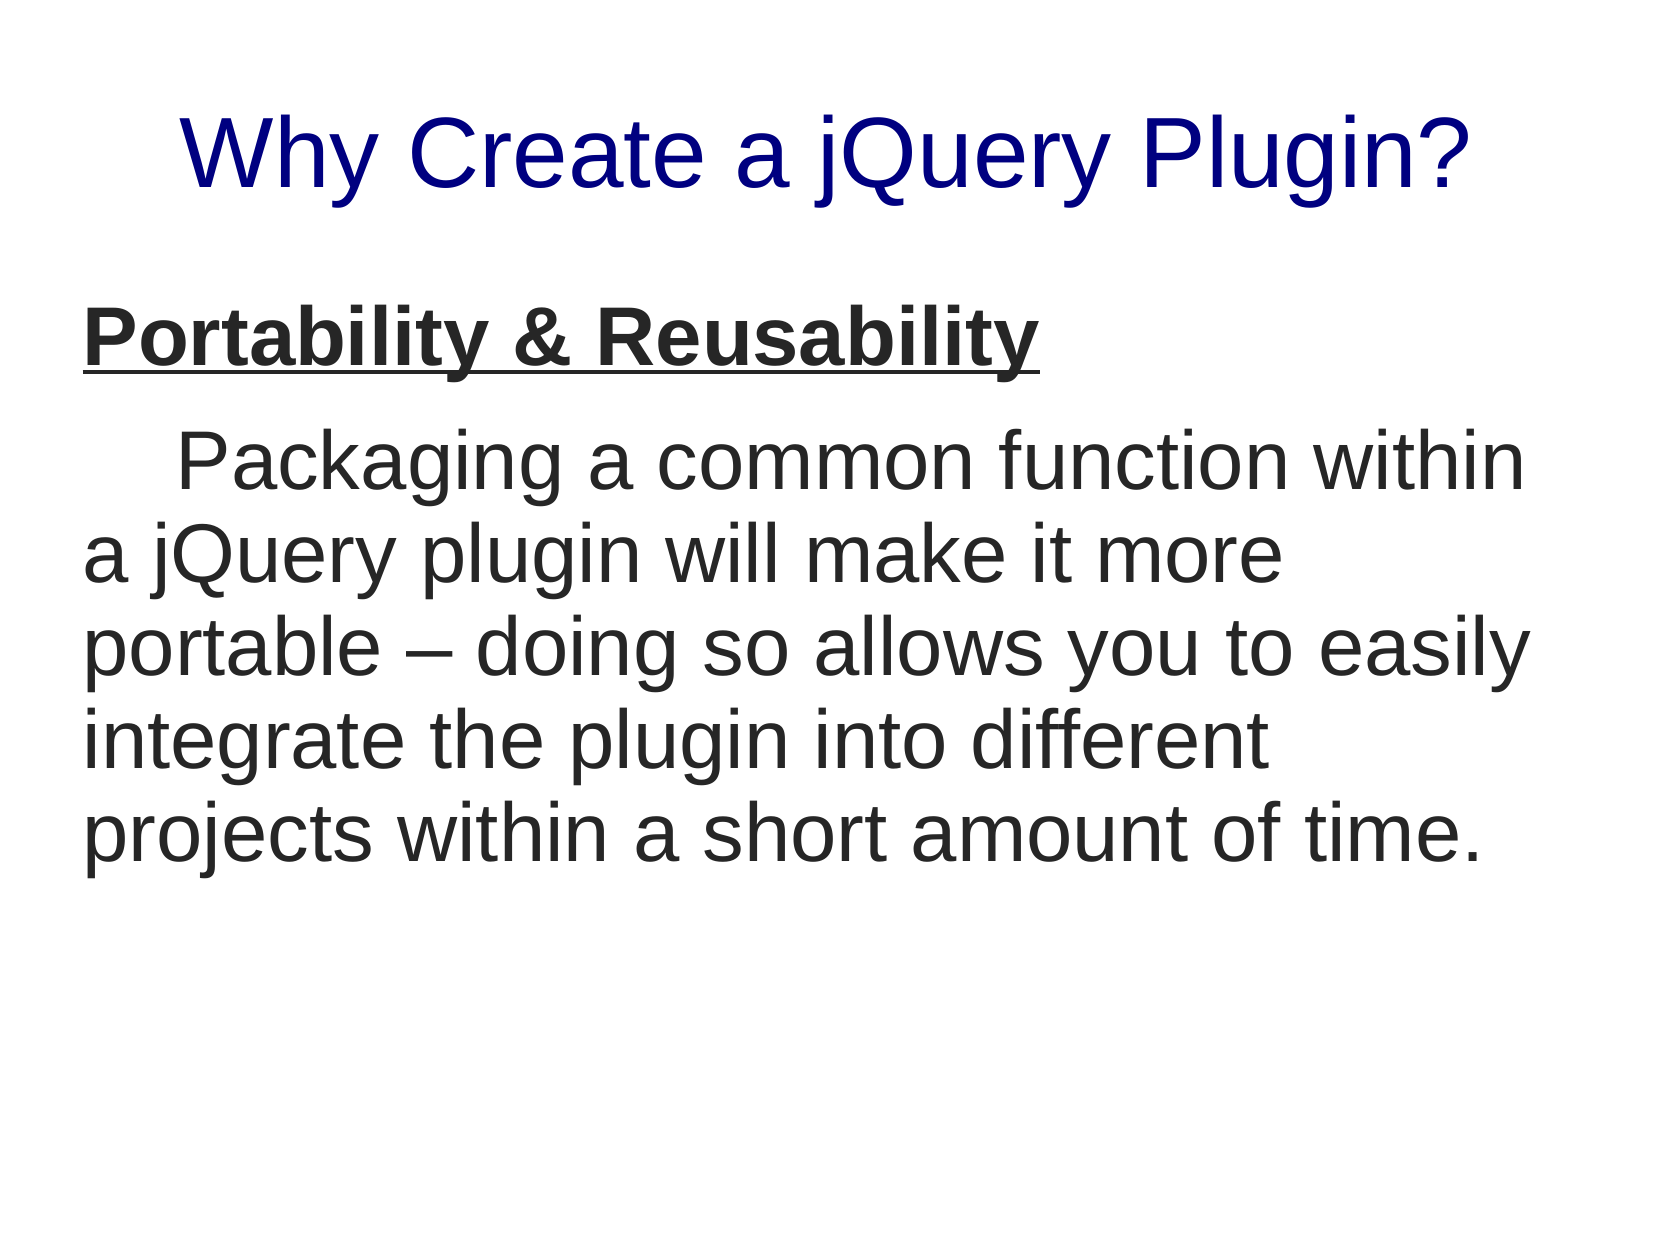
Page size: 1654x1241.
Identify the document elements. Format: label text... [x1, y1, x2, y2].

title Why Create a jQuery Plugin? [82, 49, 1571, 257]
list Portability & Reusability Packaging a common function within a jQuery plugin will make it more portable – doing so allows you to easily integrate the plugin into different projects within a short amount of time. [82, 290, 1571, 1109]
